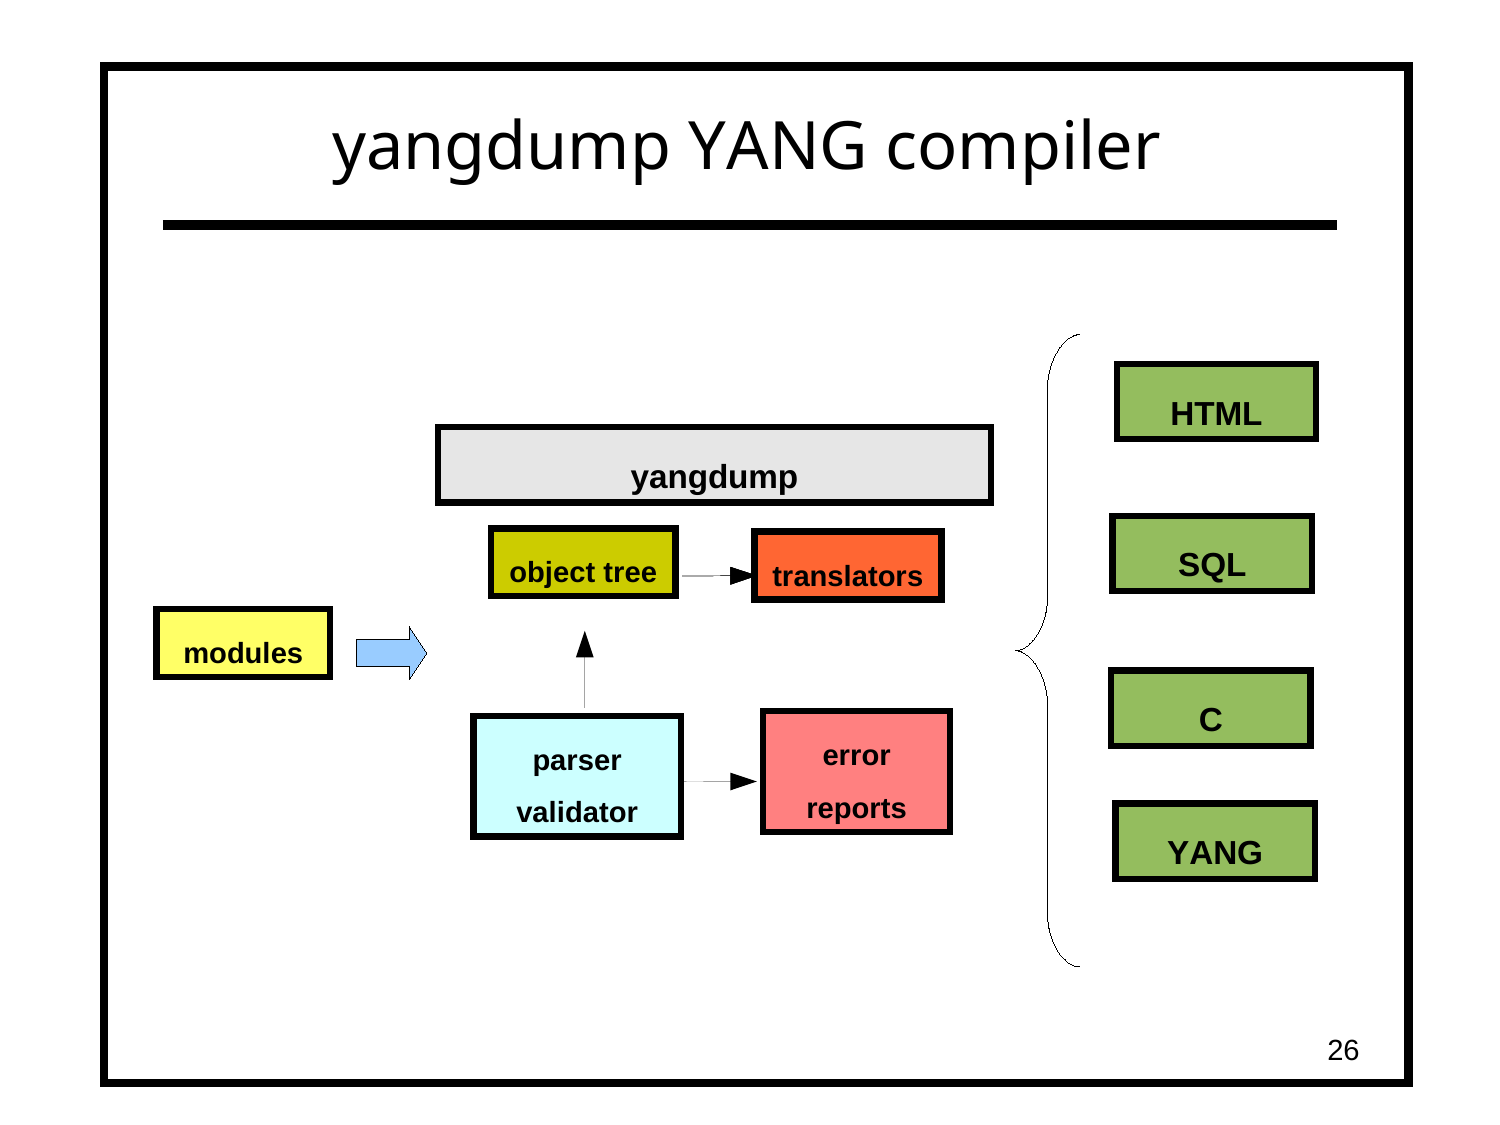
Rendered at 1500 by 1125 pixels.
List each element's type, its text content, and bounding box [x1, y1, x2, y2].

text_box yangdump [437, 427, 992, 503]
text_box HTML [1116, 363, 1317, 440]
text_box modules [156, 608, 331, 677]
text_box SQL [1112, 515, 1312, 592]
text_box object tree [491, 528, 676, 597]
text_box parser validator [473, 716, 682, 837]
text_box translators [754, 531, 942, 600]
text_box error reports [763, 711, 951, 832]
text_box YANG [1115, 803, 1315, 879]
text_box C [1111, 670, 1311, 746]
text_box [356, 626, 427, 680]
title yangdump YANG compiler [162, 82, 1332, 206]
